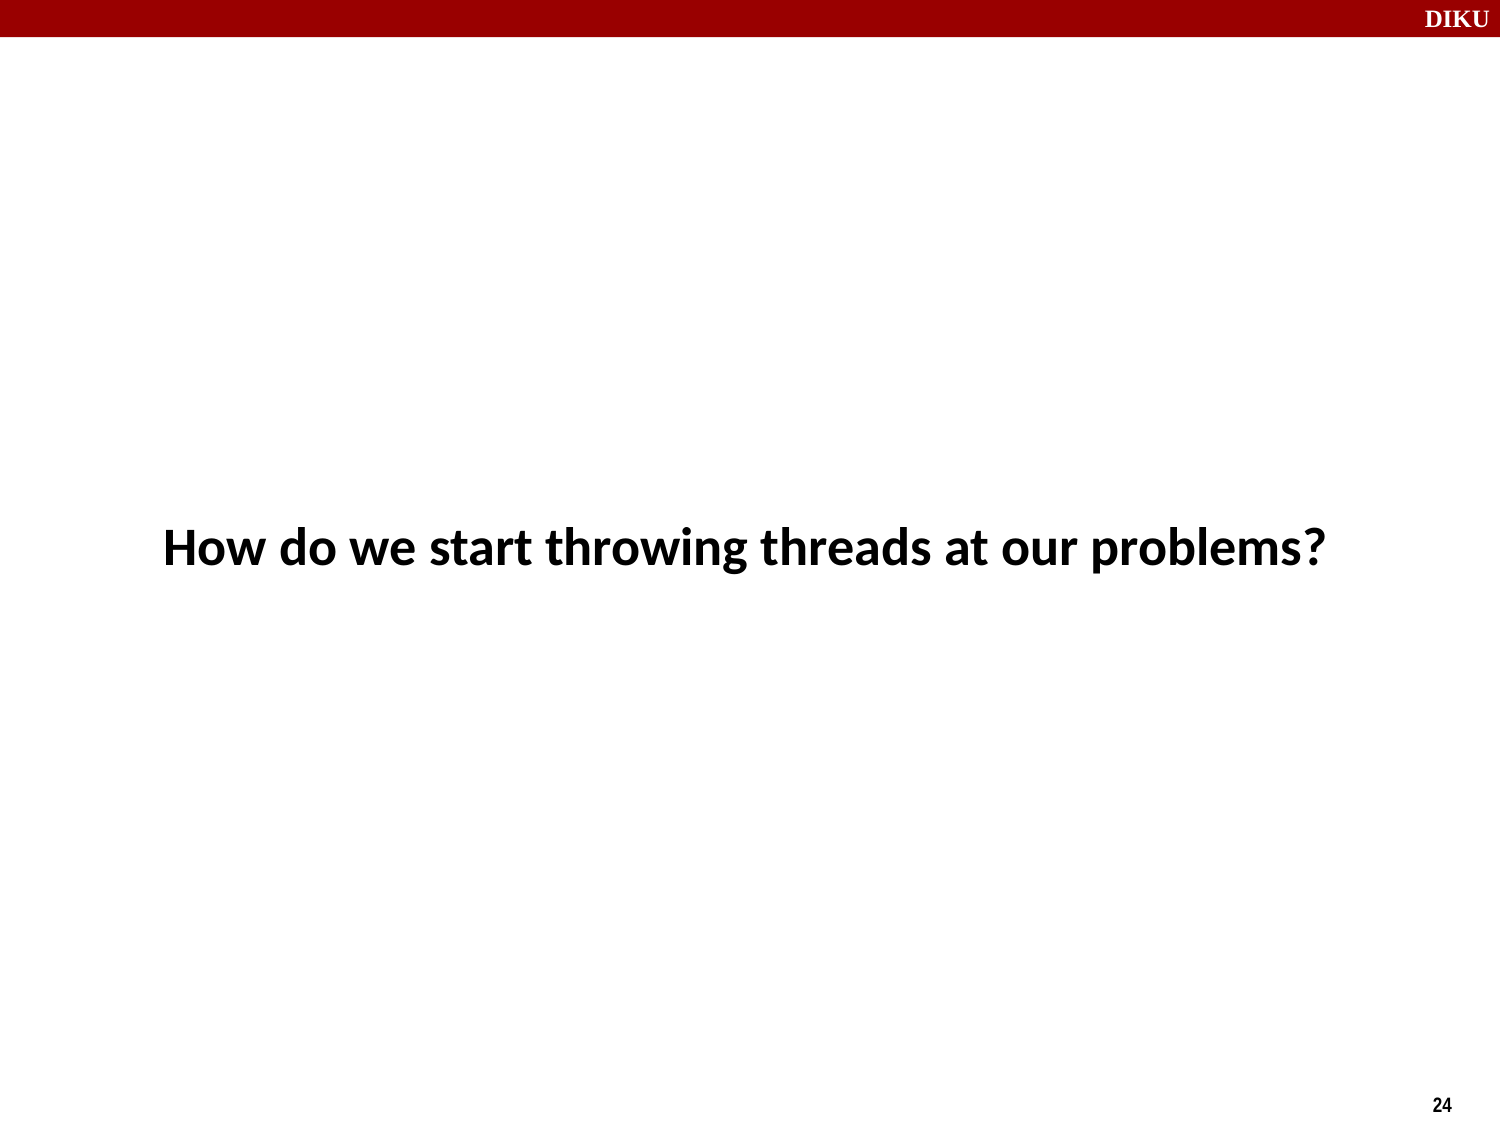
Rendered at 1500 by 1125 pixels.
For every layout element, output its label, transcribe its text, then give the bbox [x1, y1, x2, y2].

text_box How do we start throwing threads at our problems? [70, 430, 1367, 657]
